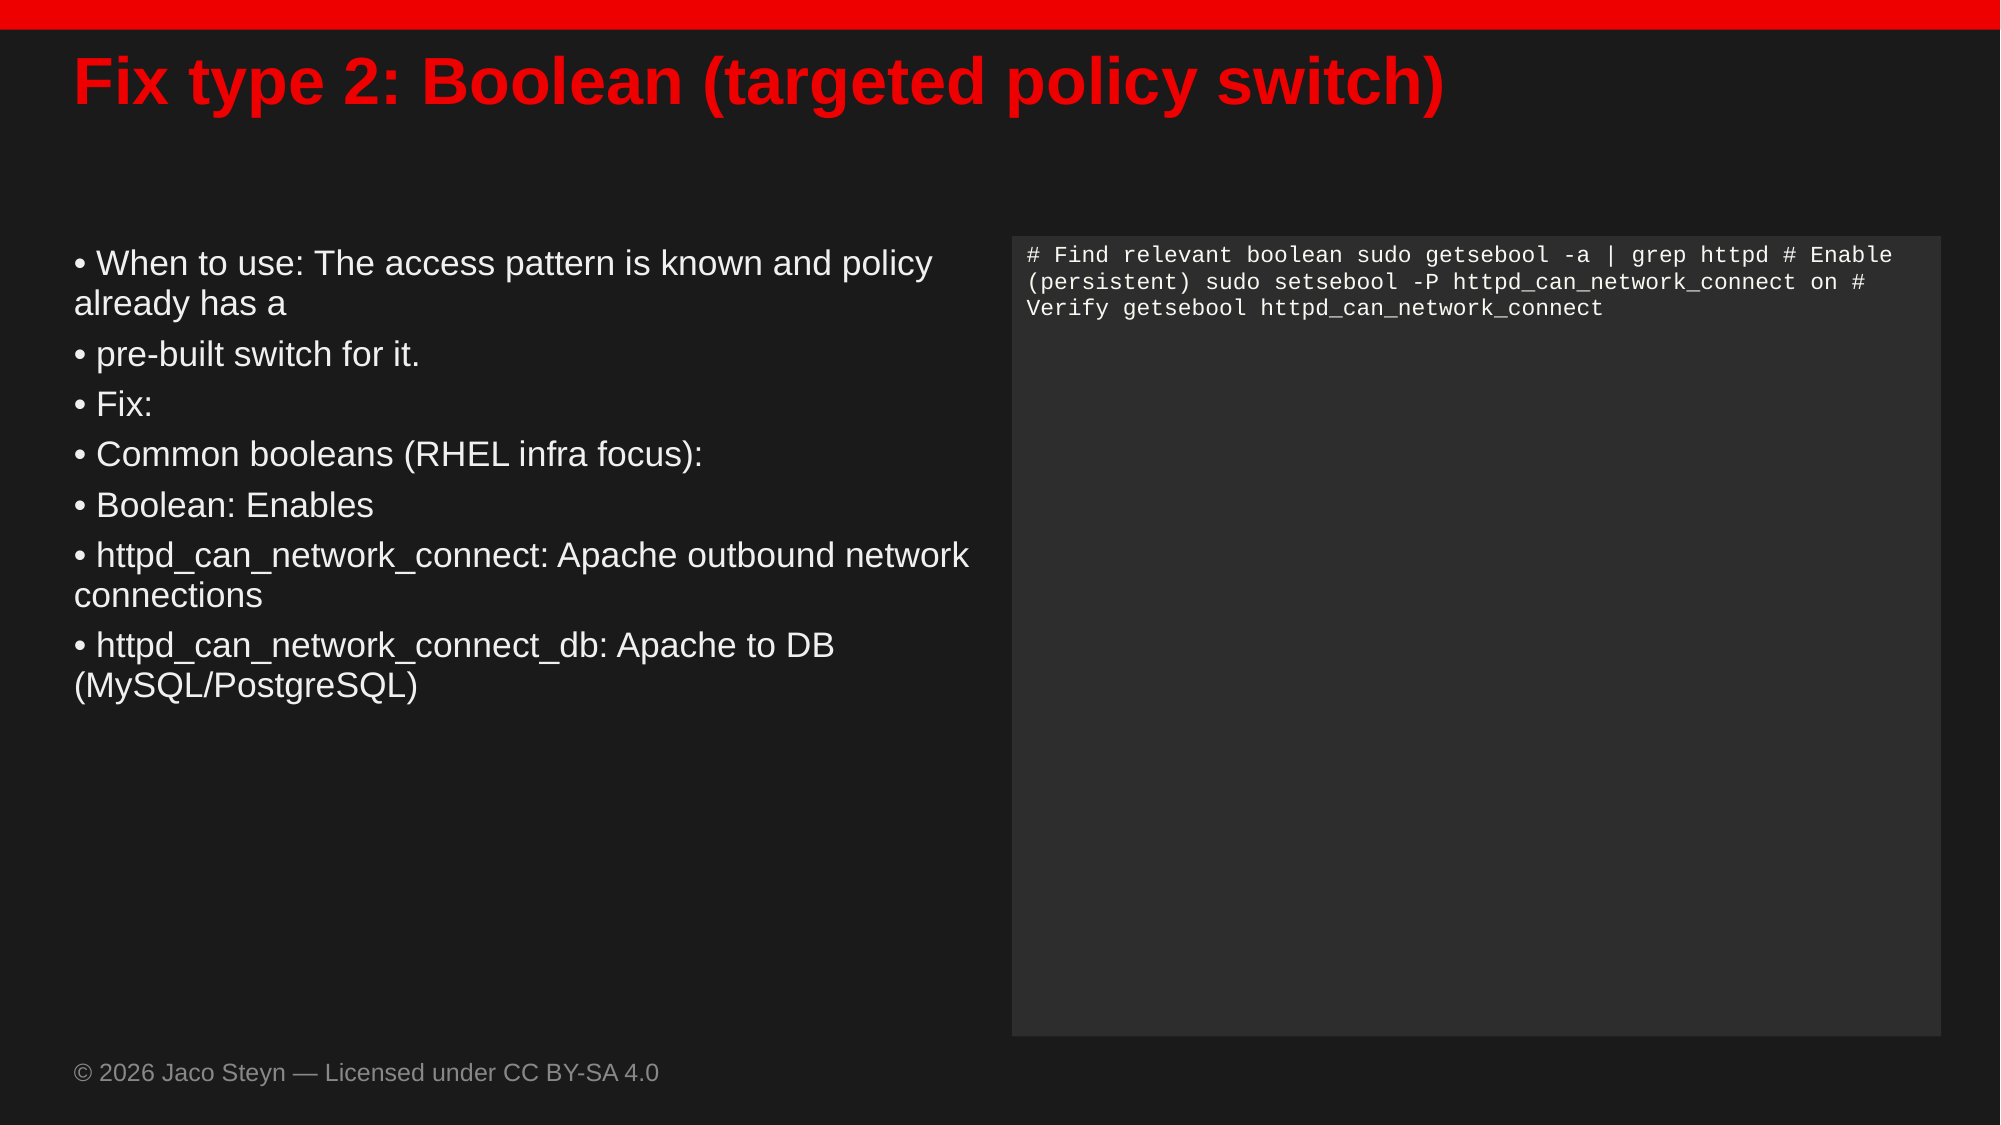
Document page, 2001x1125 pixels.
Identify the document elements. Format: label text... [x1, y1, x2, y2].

text_box Fix type 2: Boolean (targeted policy switch) [59, 36, 1942, 208]
text_box [0, 0, 2001, 30]
text_box # Find relevant boolean sudo getsebool -a | grep httpd # Enable (persistent) sudo setsebool -P httpd_can_network_connect on # Verify getsebool httpd_can_network_connect [1011, 236, 1942, 1037]
text_box © 2026 Jaco Steyn — Licensed under CC BY-SA 4.0 [59, 1051, 1942, 1093]
text_box • When to use: The access pattern is known and policy already has a • pre-built switch for it. • Fix: • Common booleans (RHEL infra focus): • Boolean: Enables • httpd_can_network_connect: Apache outbound network connections • httpd_can_network_connect_db: Apache to DB (MySQL/PostgreSQL) [59, 236, 989, 1037]
